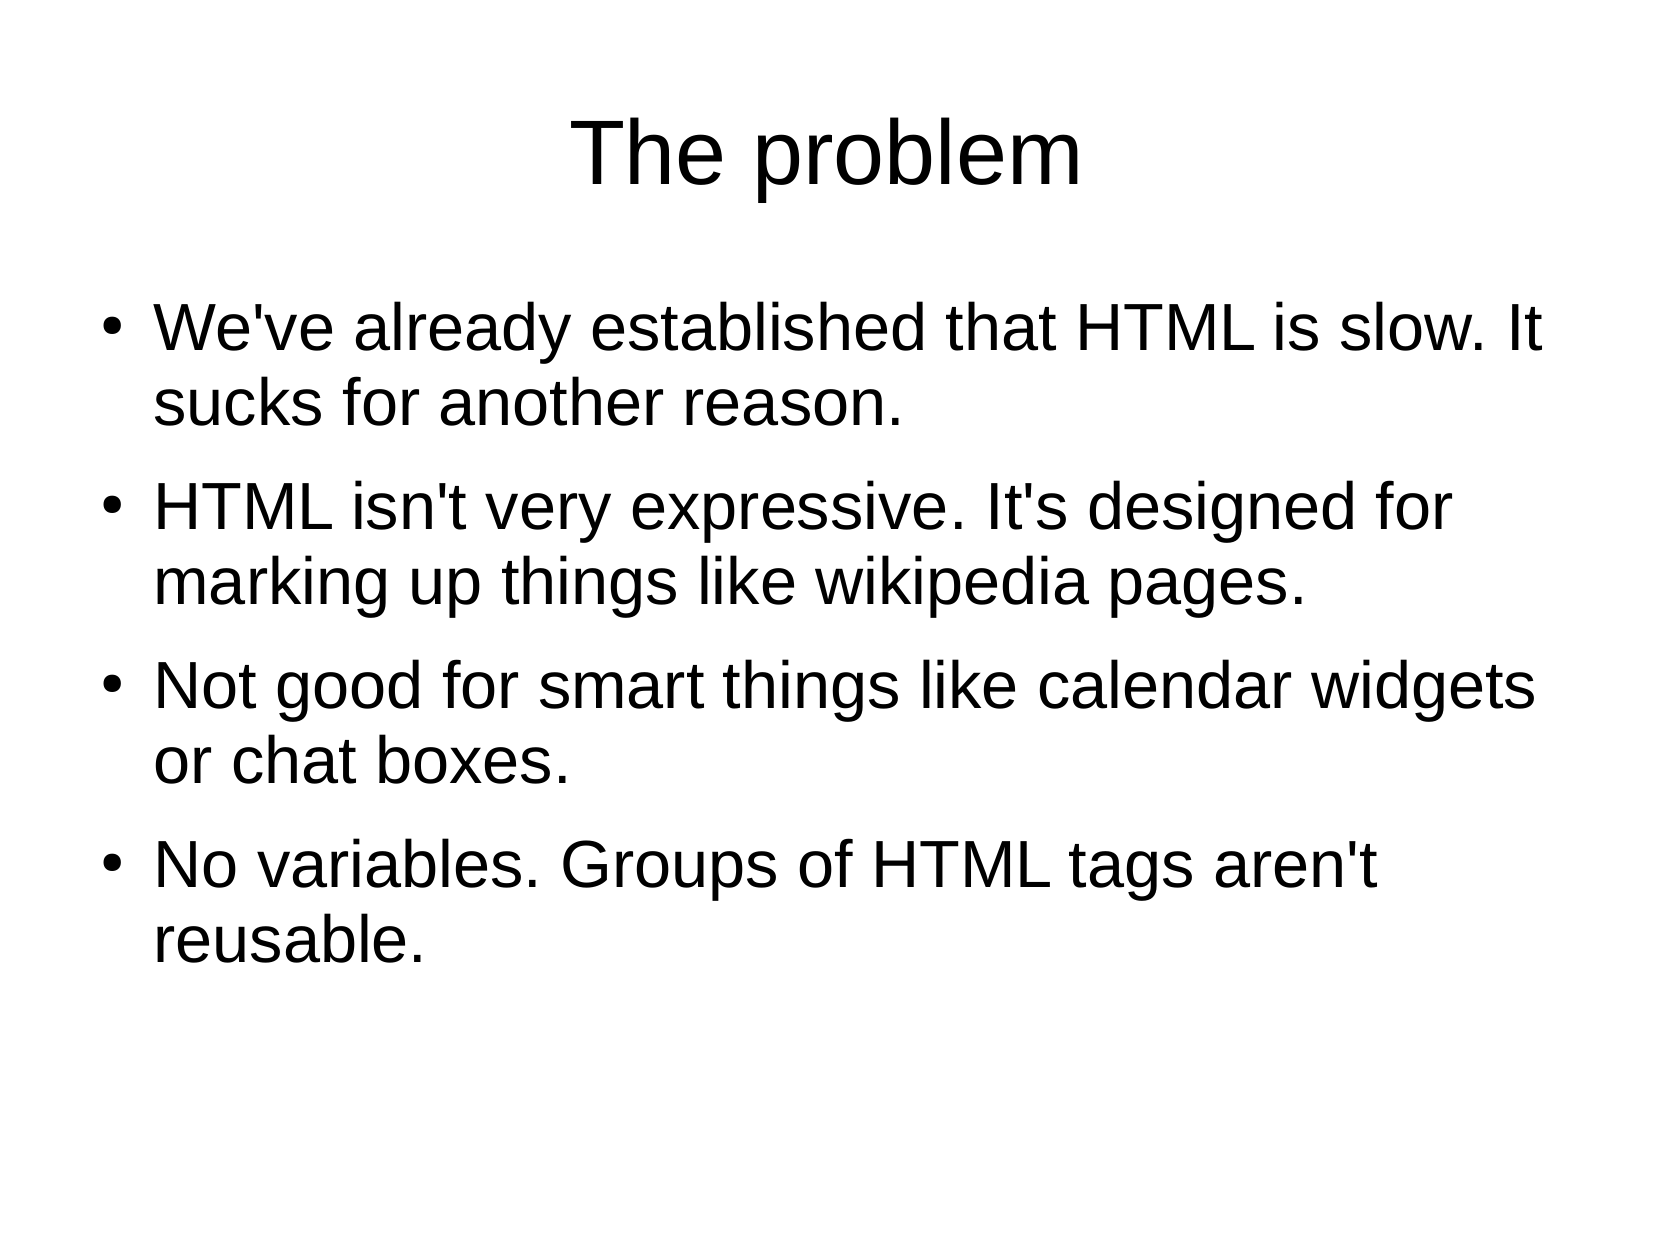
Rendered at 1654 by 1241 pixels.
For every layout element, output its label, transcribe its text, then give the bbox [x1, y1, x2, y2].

list We've already established that HTML is slow. It sucks for another reason. HTML isn't very expressive. It's designed for marking up things like wikipedia pages. Not good for smart things like calendar widgets or chat boxes. No variables. Groups of HTML tags aren't reusable. [82, 290, 1571, 1010]
title The problem [82, 49, 1571, 257]
